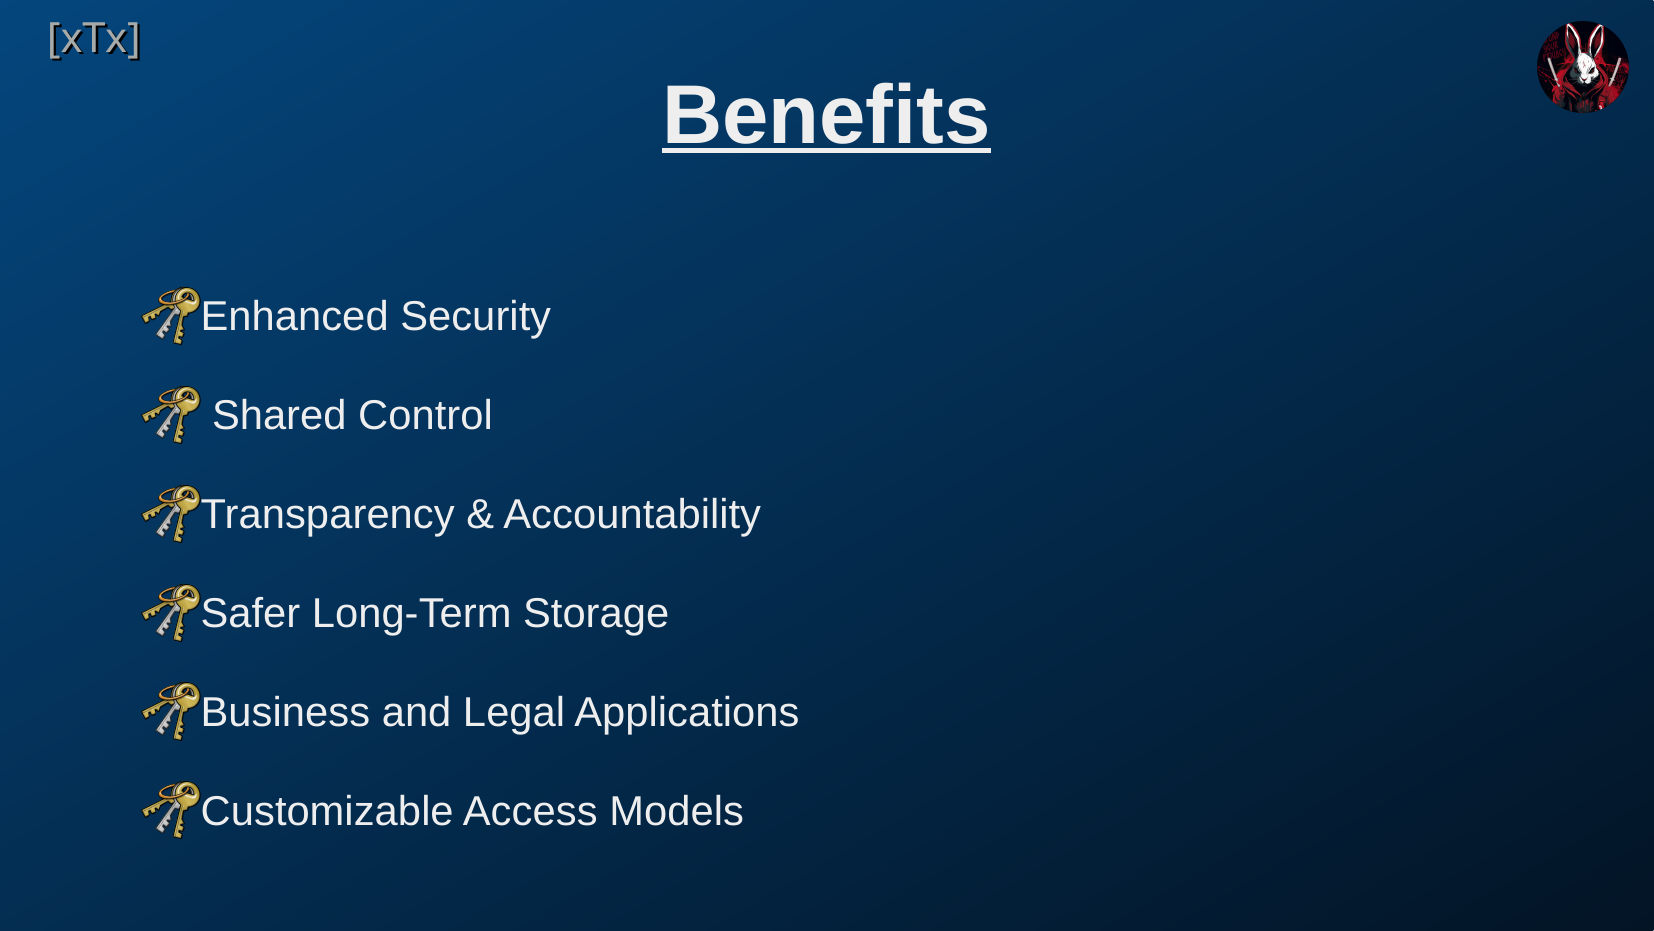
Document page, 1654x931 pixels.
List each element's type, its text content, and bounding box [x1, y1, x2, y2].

picture [1537, 21, 1629, 113]
subtitle Enhanced Security Shared Control Transparency & Accountability Safer Long-Term Storage Business and Legal Applications Customizable Access Models [82, 217, 1538, 863]
text_box [xTx] [0, 0, 188, 76]
title Benefits [82, 37, 1571, 193]
